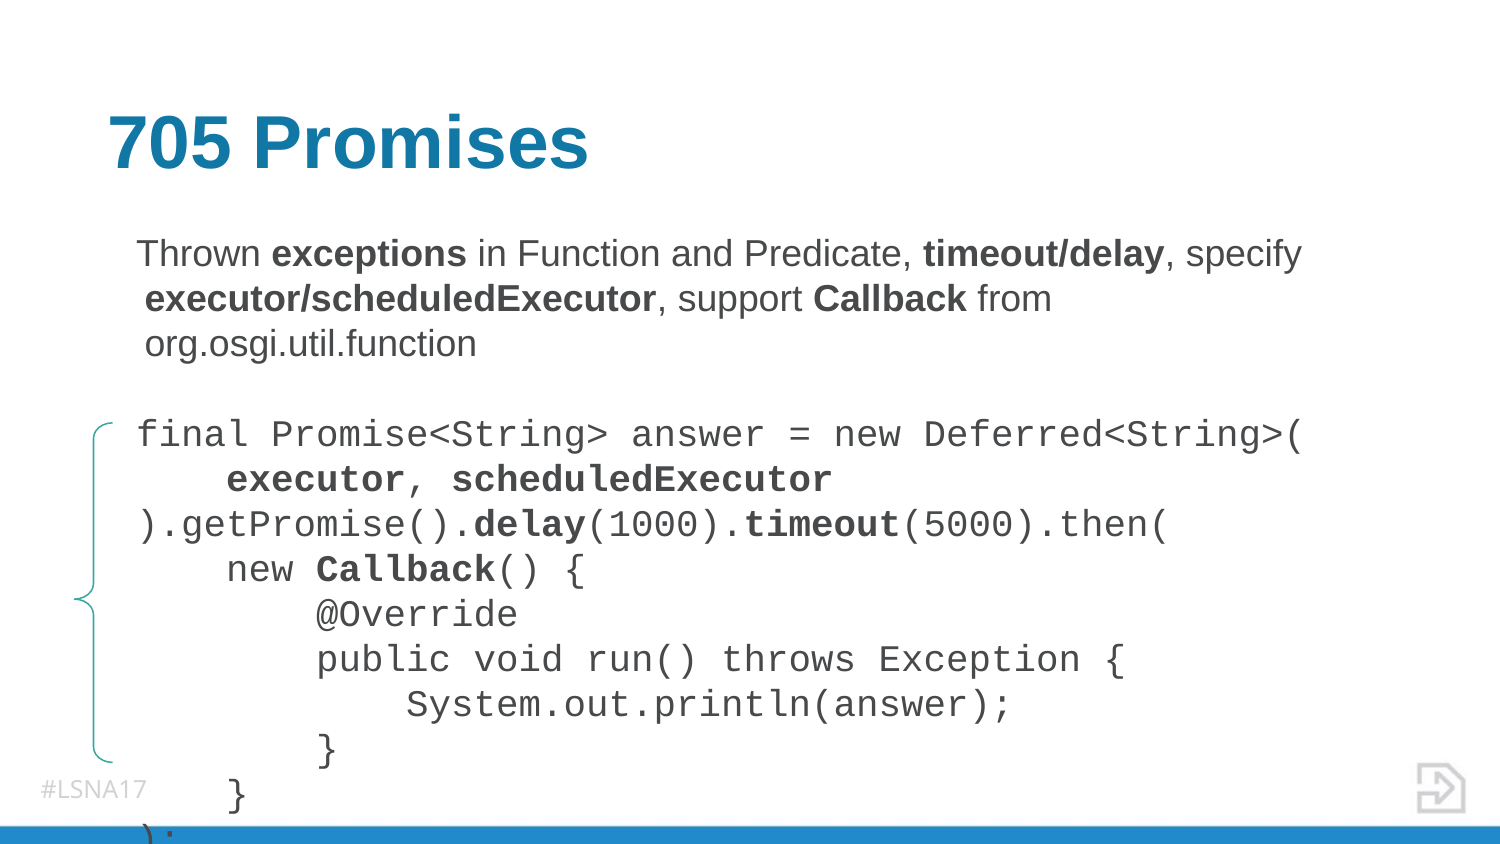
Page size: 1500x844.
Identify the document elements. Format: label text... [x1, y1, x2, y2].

picture [0, 0, 1500, 844]
list Thrown exceptions in Function and Predicate, timeout/delay, specify executor/scheduledExecutor, support Callback from org.osgi.util.function final Promise<String> answer = new Deferred<String>( executor, scheduledExecutor ).getPromise().delay(1000).timeout(5000).then( new Callback() { @Override public void run() throws Exception { System.out.println(answer); } } ); [92, 214, 1393, 746]
title 705 Promises [92, 107, 1200, 170]
